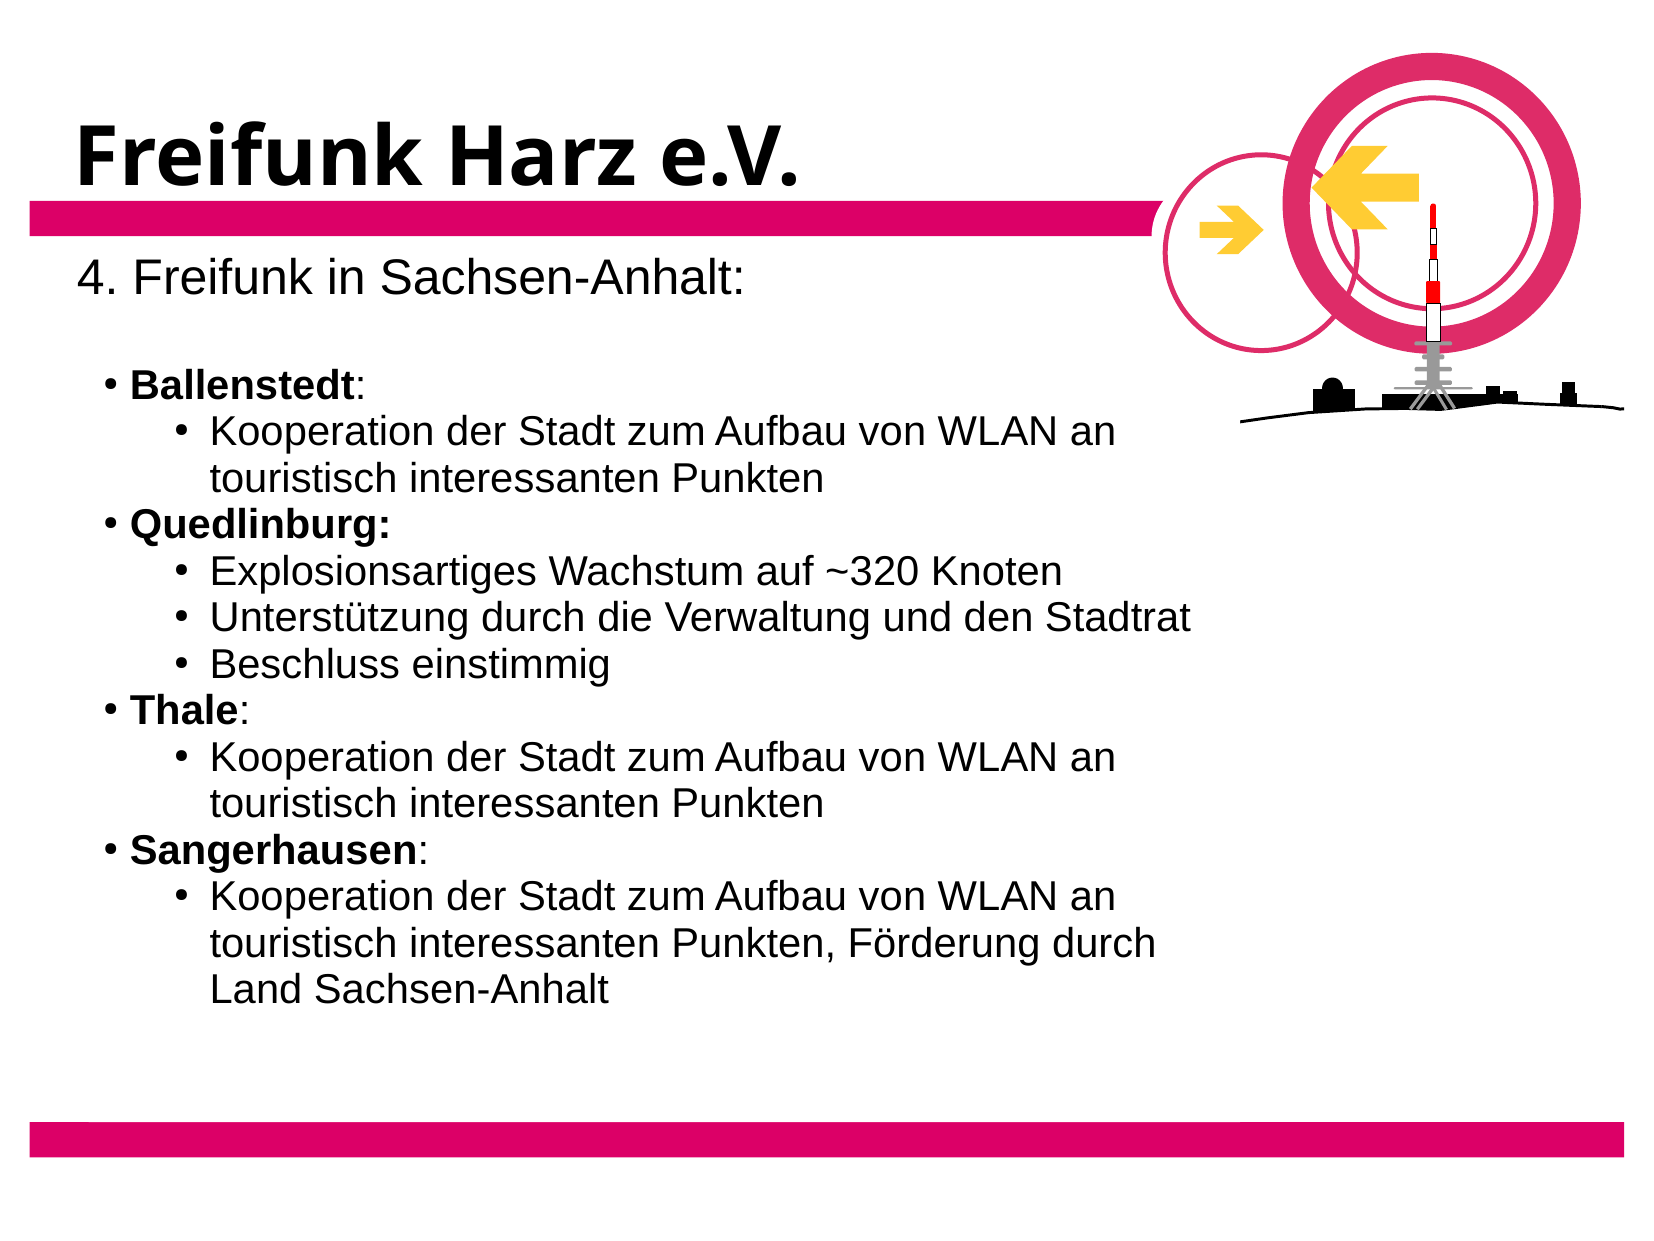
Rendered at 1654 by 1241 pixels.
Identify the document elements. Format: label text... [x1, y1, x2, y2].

subtitle 4. Freifunk in Sachsen-Anhalt: [76, 218, 798, 337]
text_box Ballenstedt: Kooperation der Stadt zum Aufbau von WLAN an touristisch interessanten Punkten Quedlinburg: Explosionsartiges Wachstum auf ~320 Knoten Unterstützung durch die Verwaltung und den Stadtrat Beschluss einstimmig Thale: Kooperation der Stadt zum Aufbau von WLAN an touristisch interessanten Punkten Sangerhausen: Kooperation der Stadt zum Aufbau von WLAN an touristisch interessanten Punkten, Förderung durch Land Sachsen-Anhalt [88, 354, 1241, 1123]
